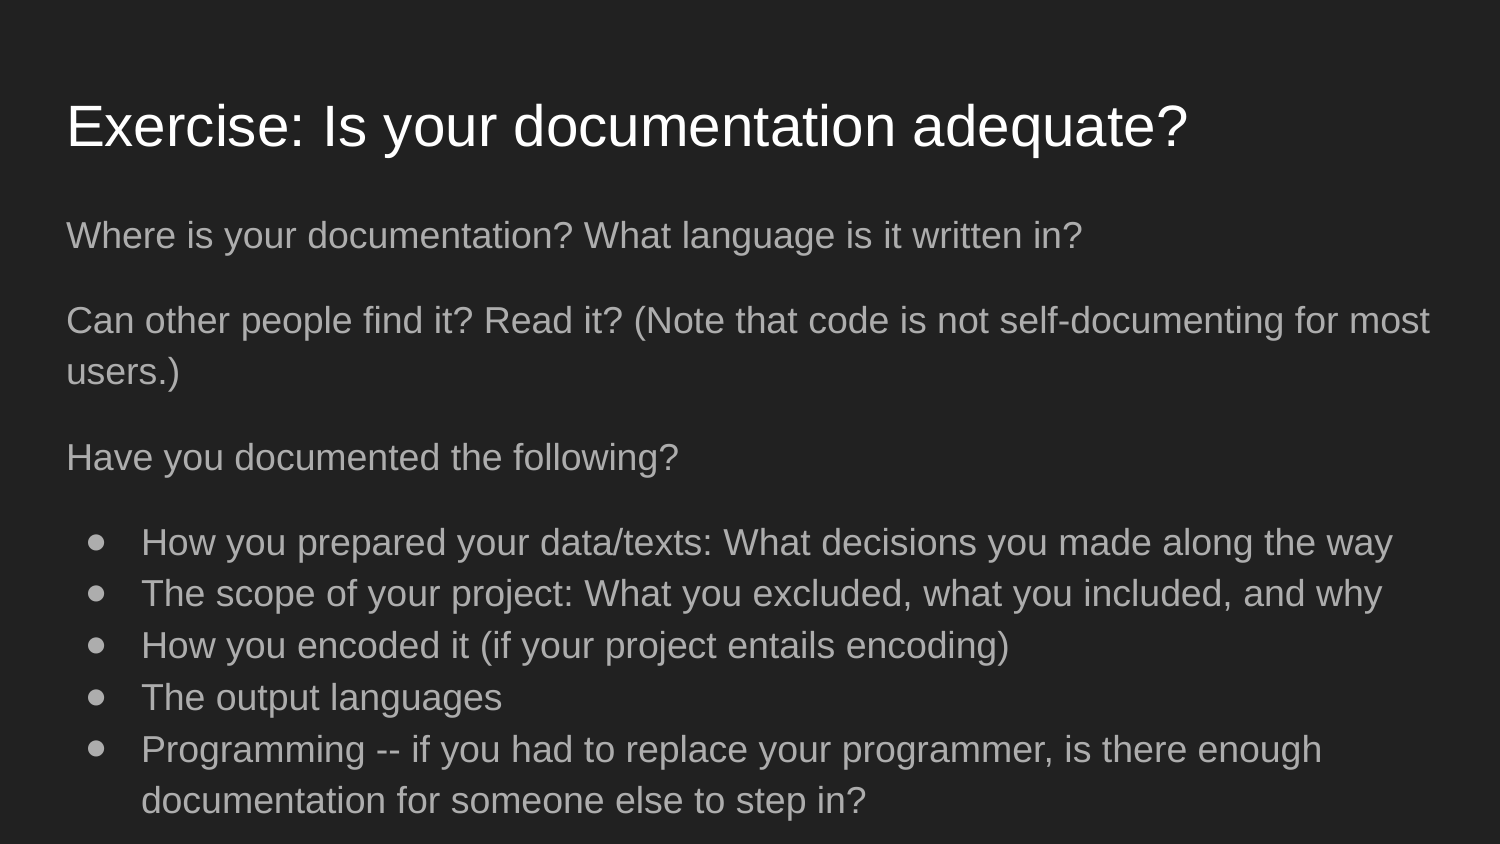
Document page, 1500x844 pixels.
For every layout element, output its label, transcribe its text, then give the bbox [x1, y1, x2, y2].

title Exercise: Is your documentation adequate? [51, 72, 1449, 167]
list Where is your documentation? What language is it written in? Can other people find it? Read it? (Note that code is not self-documenting for most users.) Have you documented the following? How you prepared your data/texts: What decisions you made along the way The scope of your project: What you excluded, what you included, and why How you encoded it (if your project entails encoding) The output languages Programming -- if you had to replace your programmer, is there enough documentation for someone else to step in? [51, 189, 1500, 844]
